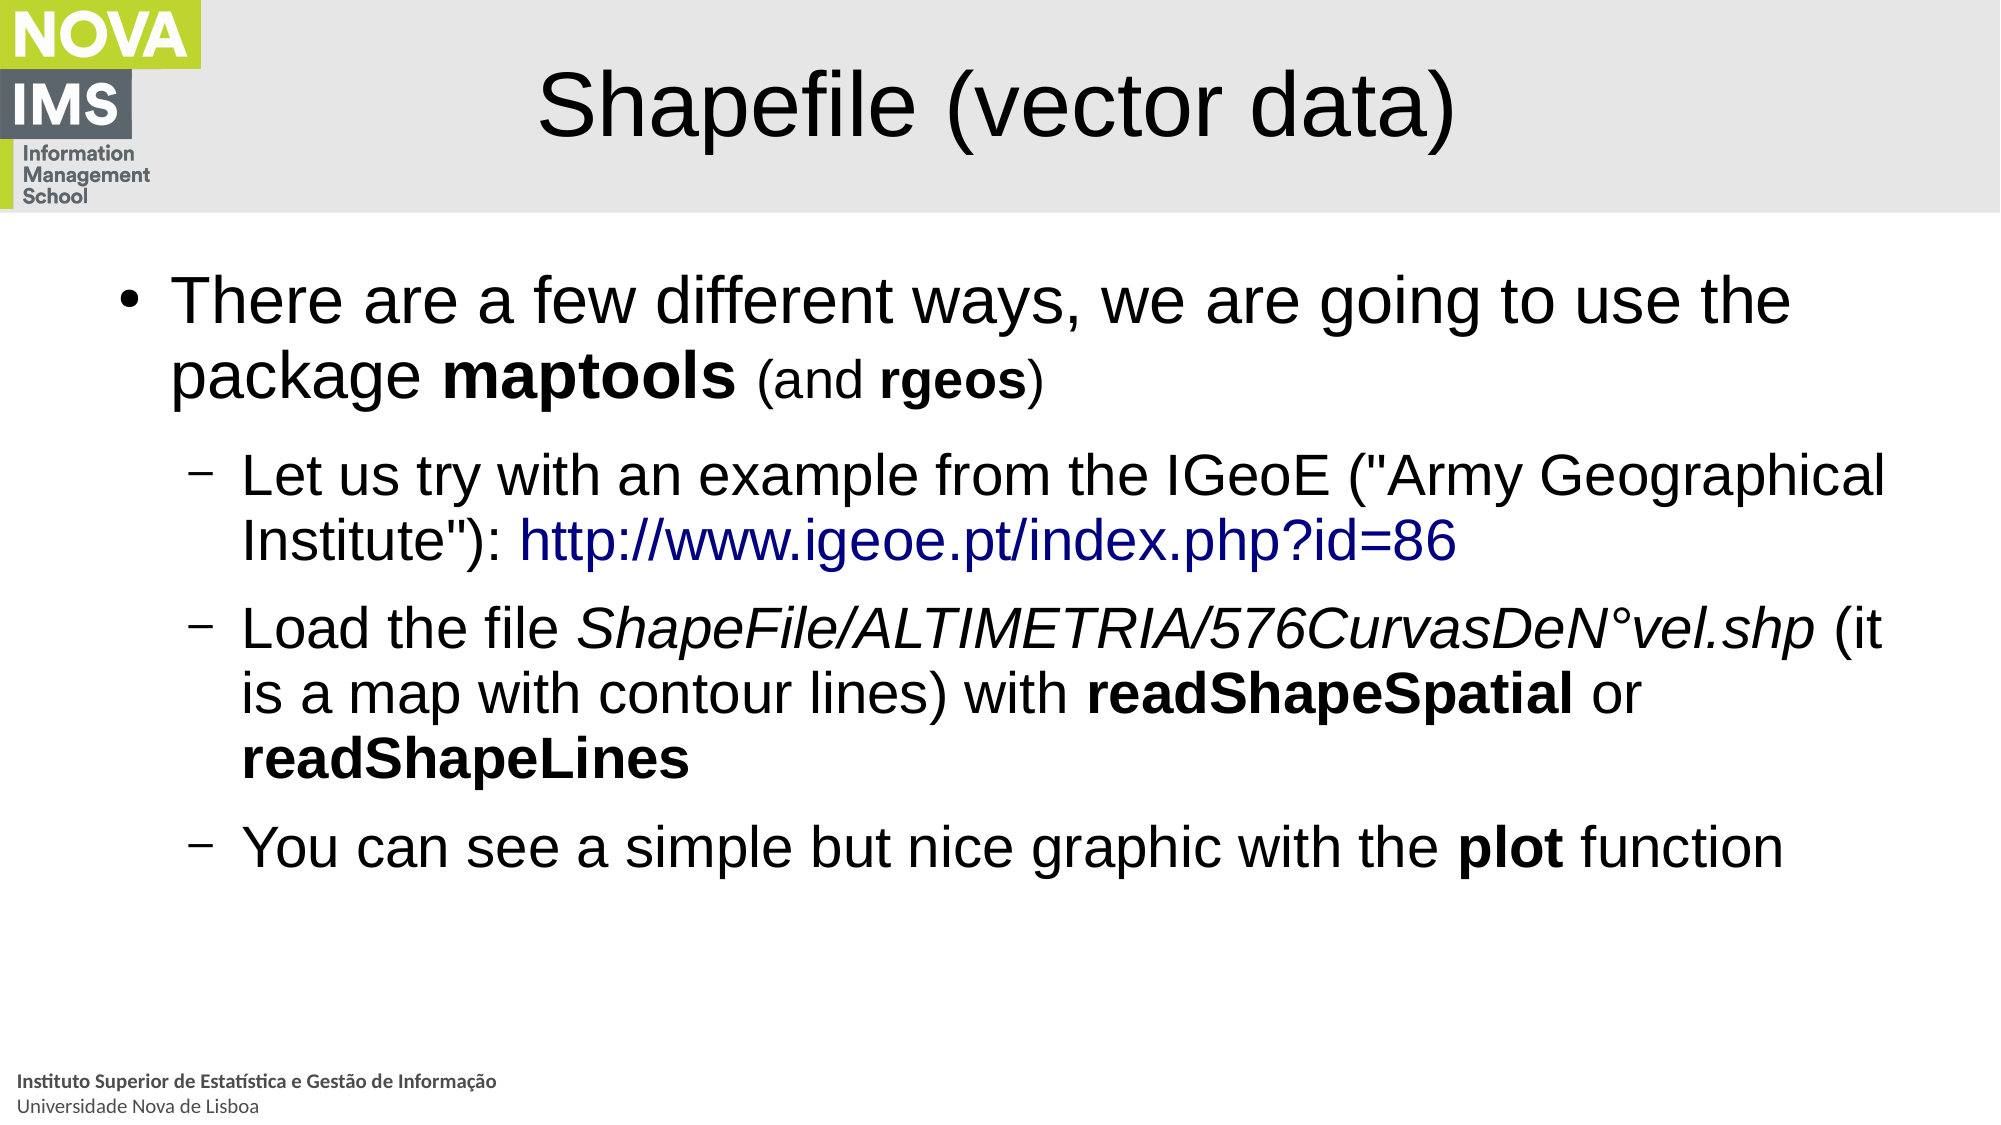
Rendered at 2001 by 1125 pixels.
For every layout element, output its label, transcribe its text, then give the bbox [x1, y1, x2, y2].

list There are a few different ways, we are going to use the package maptools (and rgeos) Let us try with an example from the IGeoE ("Army Geographical Institute"): http://www.igeoe.pt/index.php?id=86 Load the file ShapeFile/ALTIMETRIA/576CurvasDeN°vel.shp (it is a map with contour lines) with readShapeSpatial or readShapeLines You can see a simple but nice graphic with the plot function [99, 263, 1900, 916]
title Shapefile (vector data) [94, 19, 1902, 189]
picture [0, 0, 201, 209]
